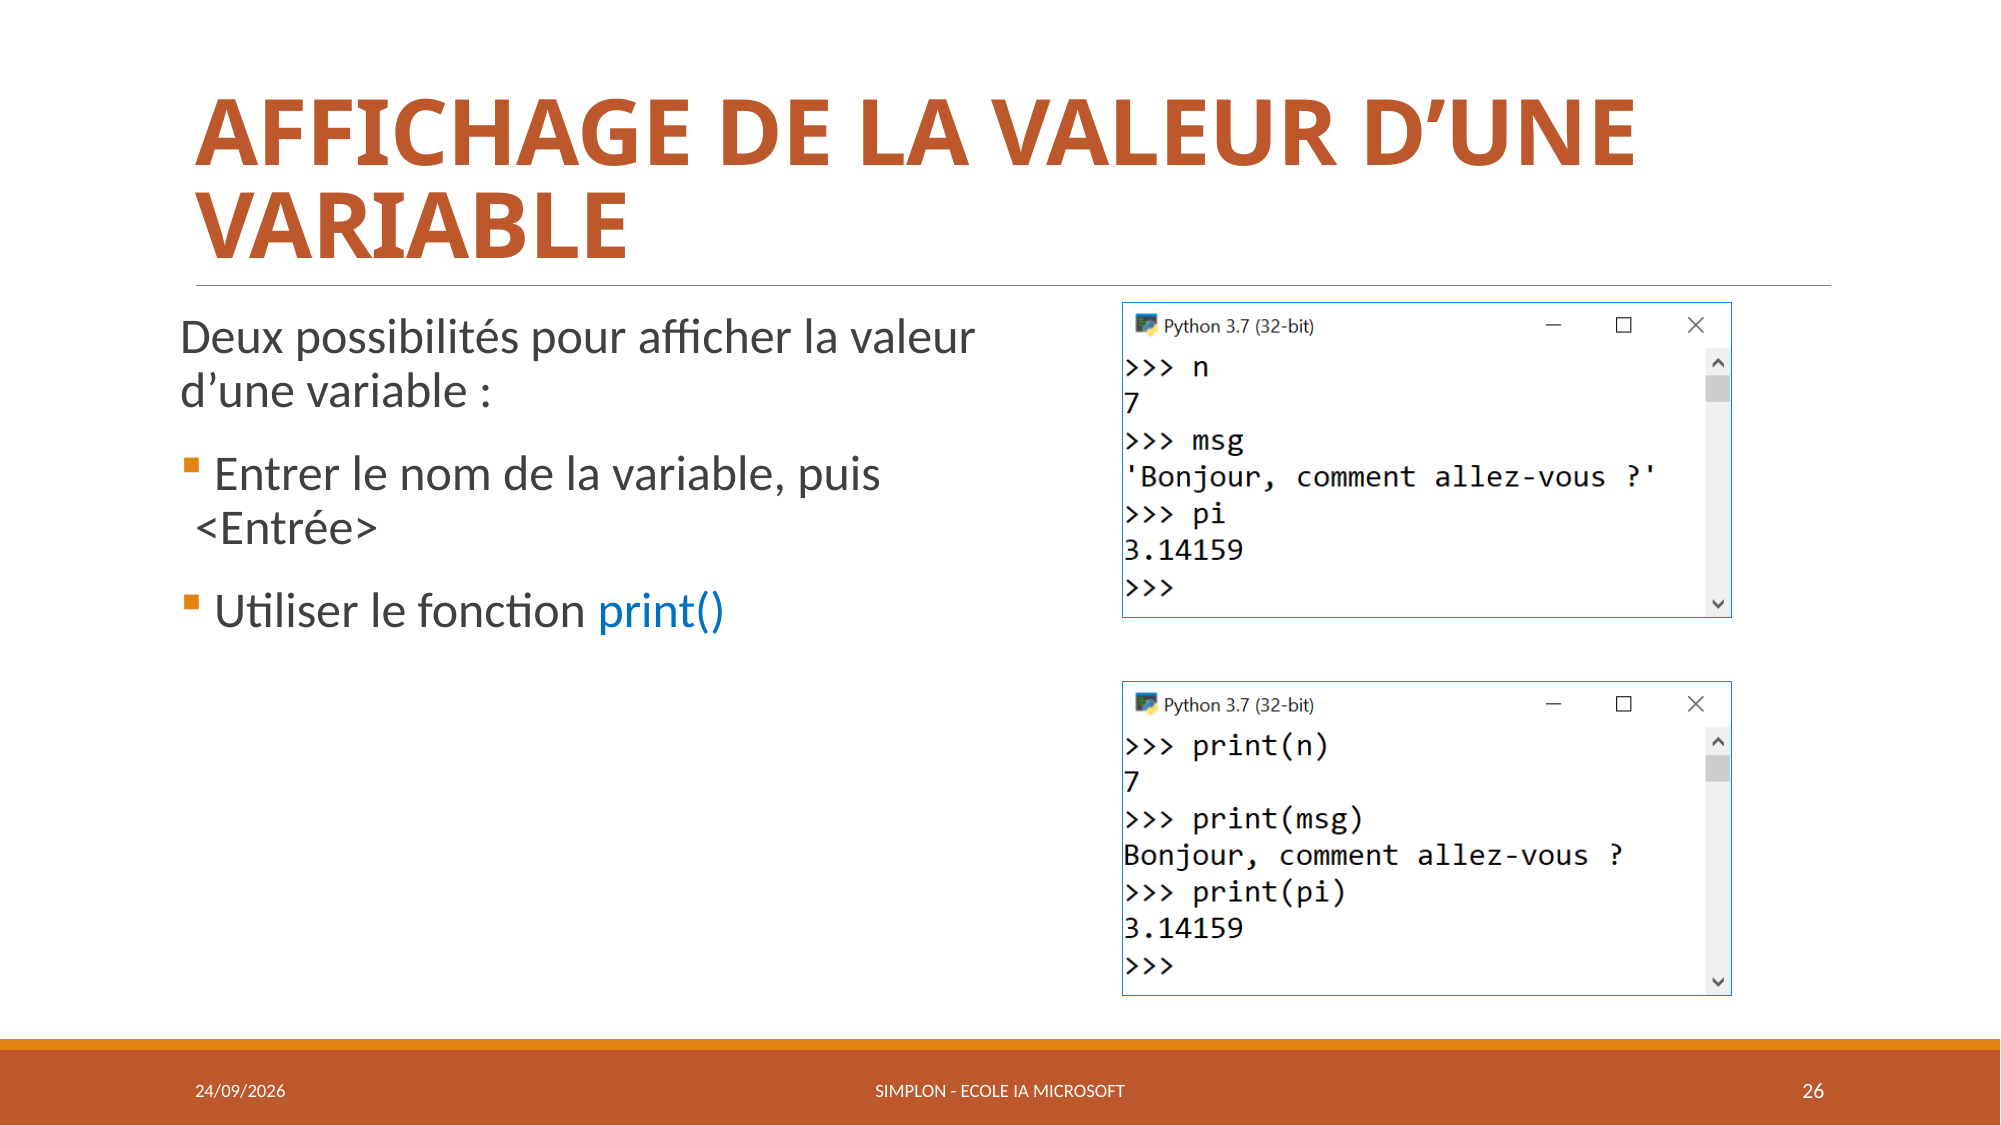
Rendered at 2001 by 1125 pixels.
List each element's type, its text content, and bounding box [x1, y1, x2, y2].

list Deux possibilités pour afficher la valeur d’une variable : Entrer le nom de la variable, puis <Entrée> Utiliser le fonction print() [180, 302, 990, 963]
slide_number <numéro> [1624, 1059, 1840, 1120]
picture [1122, 302, 1732, 618]
slide_number 16/01/2020 [180, 1059, 586, 1120]
title AFFICHAGE DE LA VALEUR D’UNE VARIABLE [180, 47, 1830, 285]
footer Simplon - Ecole IA Microsoft [604, 1059, 1396, 1120]
picture [1122, 681, 1732, 996]
